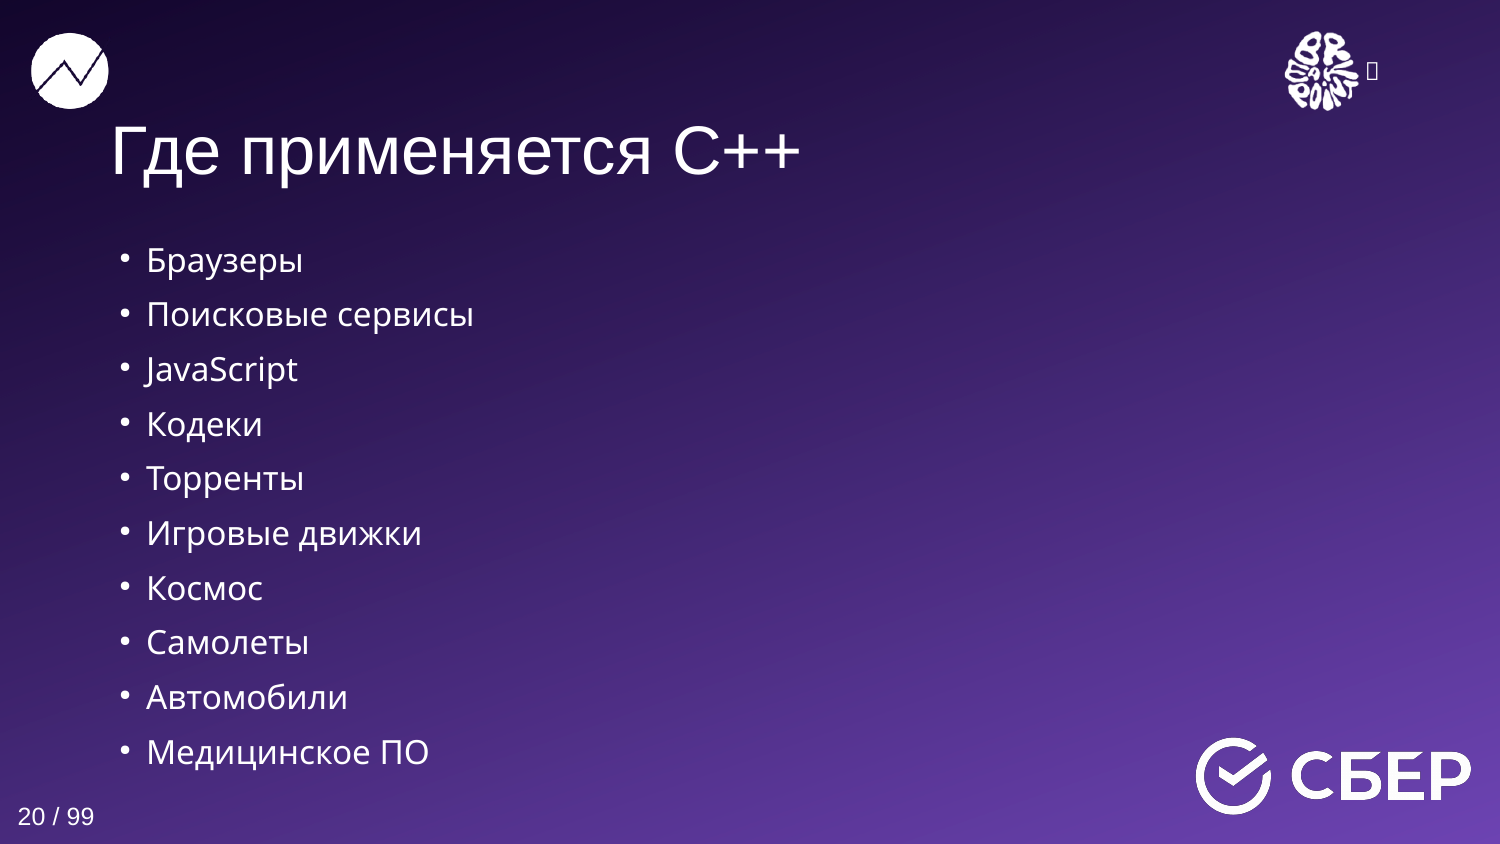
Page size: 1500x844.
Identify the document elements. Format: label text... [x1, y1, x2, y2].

list Браузеры Поисковые сервисы JavaScript Кодеки Торренты Игровые движки Космос Самолеты Автомобили Медицинское ПО [103, 195, 488, 788]
text_box 🐙 [1364, 36, 1489, 107]
text_box <number> / 99 [2, 795, 632, 839]
picture [0, 0, 1500, 844]
title Где применяется C++ [103, 100, 1397, 205]
